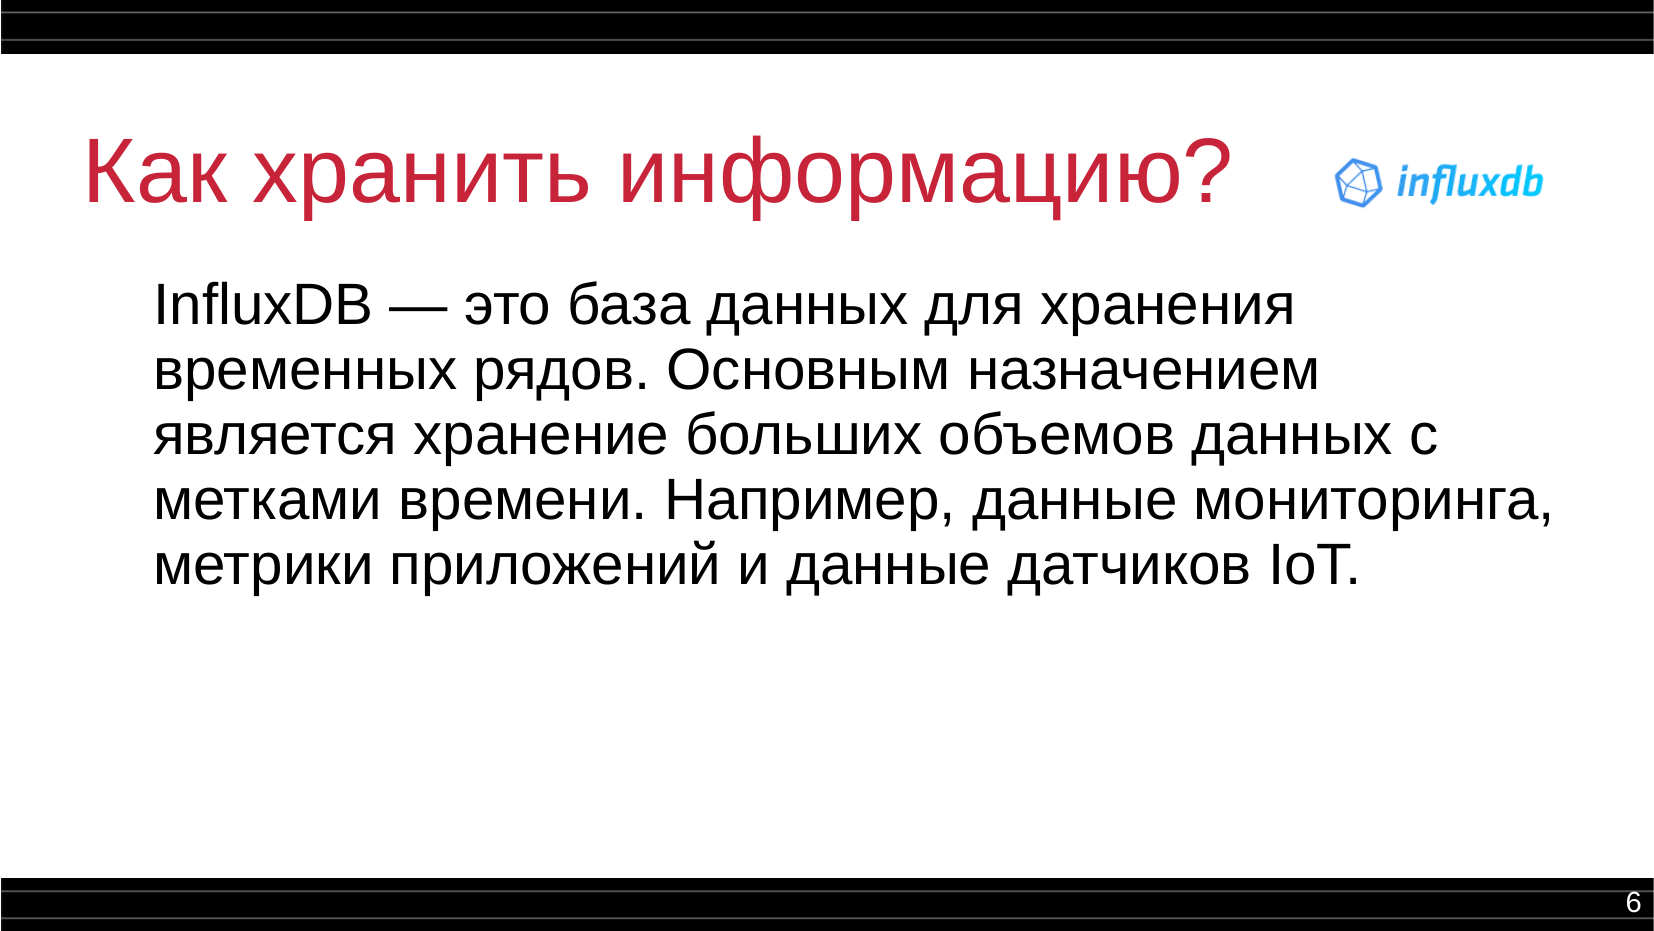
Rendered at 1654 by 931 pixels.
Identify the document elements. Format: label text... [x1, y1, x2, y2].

picture [1, 878, 1654, 931]
picture [1, 0, 1654, 54]
title Как хранить информацию? [82, 67, 1571, 271]
list InfluxDB — это база данных для хранения временных рядов. Основным назначением является хранение больших объемов данных с метками времени. Например, данные мониторинга, метрики приложений и данные датчиков IoT. [82, 271, 1571, 758]
picture [1236, 106, 1642, 260]
